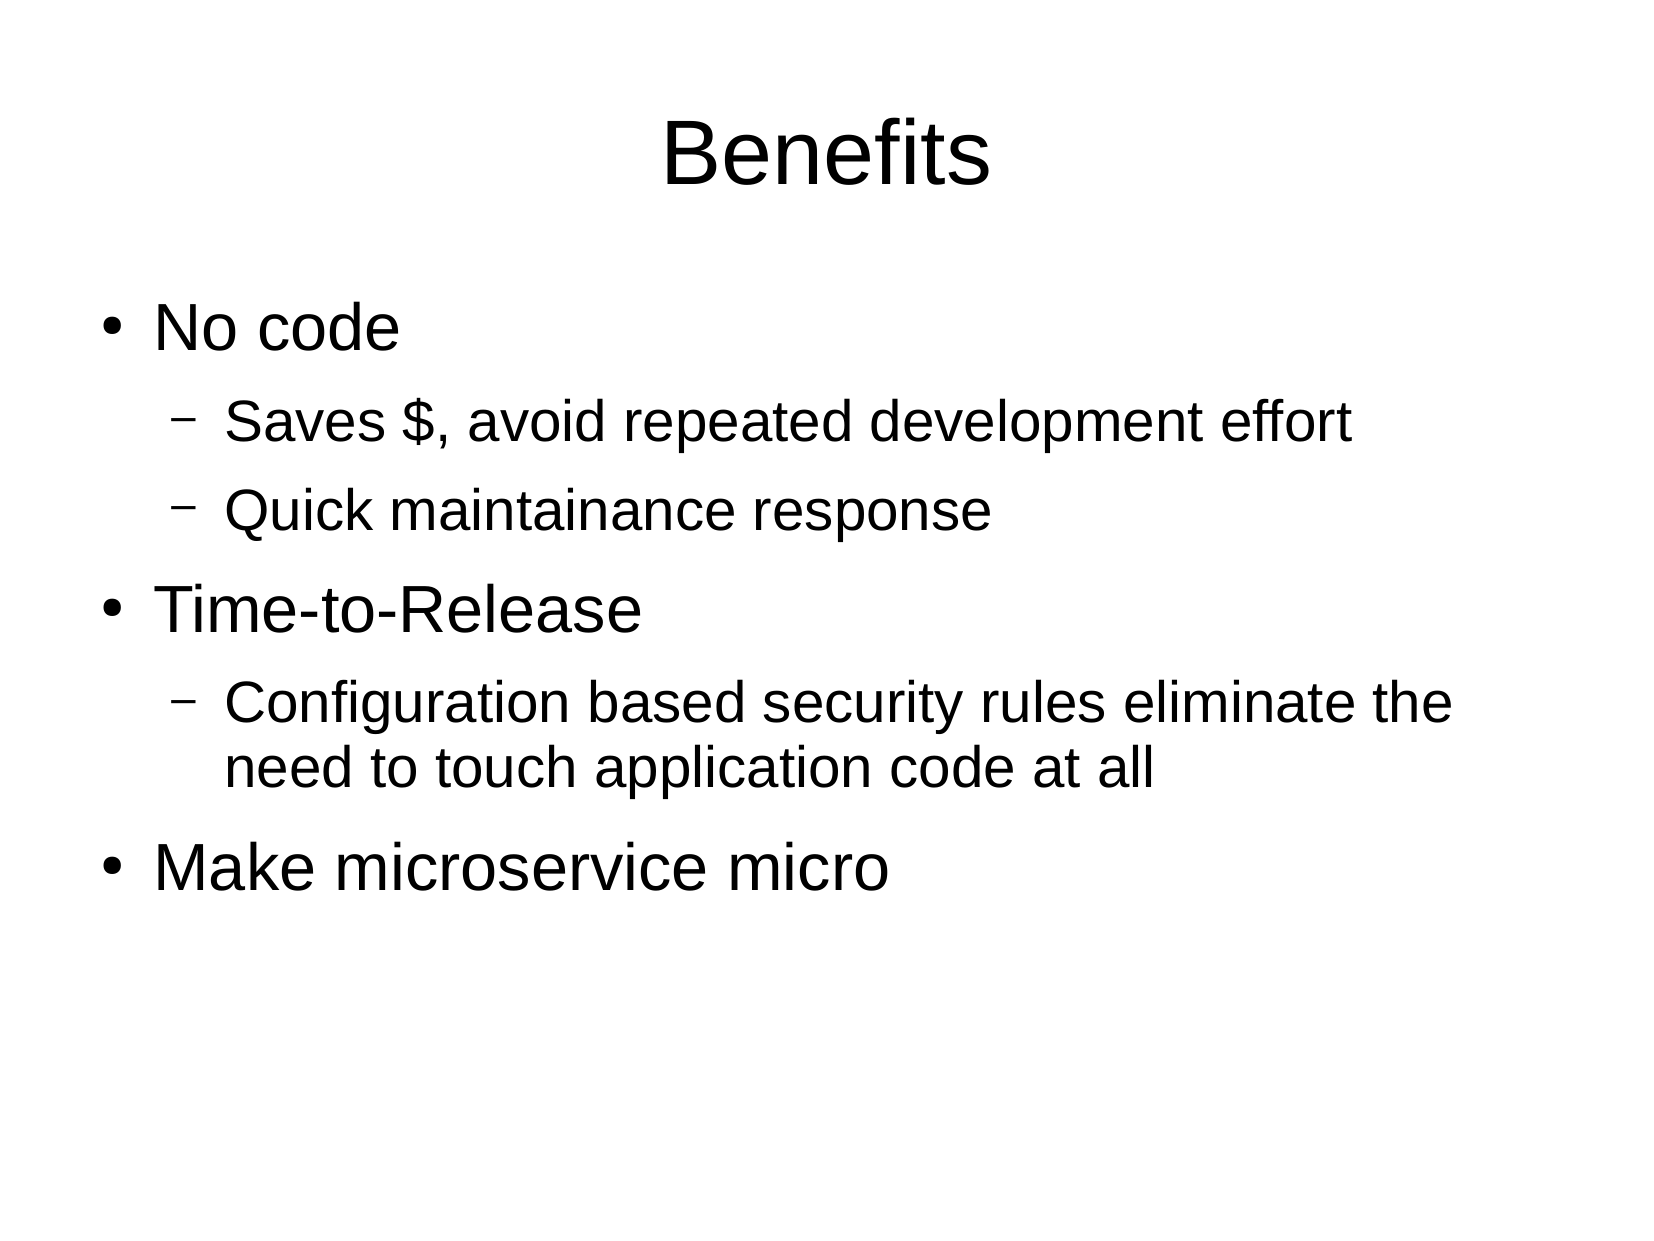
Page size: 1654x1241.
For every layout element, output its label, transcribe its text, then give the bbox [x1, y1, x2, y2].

list No code Saves $, avoid repeated development effort Quick maintainance response Time-to-Release Configuration based security rules eliminate the need to touch application code at all Make microservice micro [82, 290, 1571, 1010]
title Benefits [82, 49, 1571, 257]
